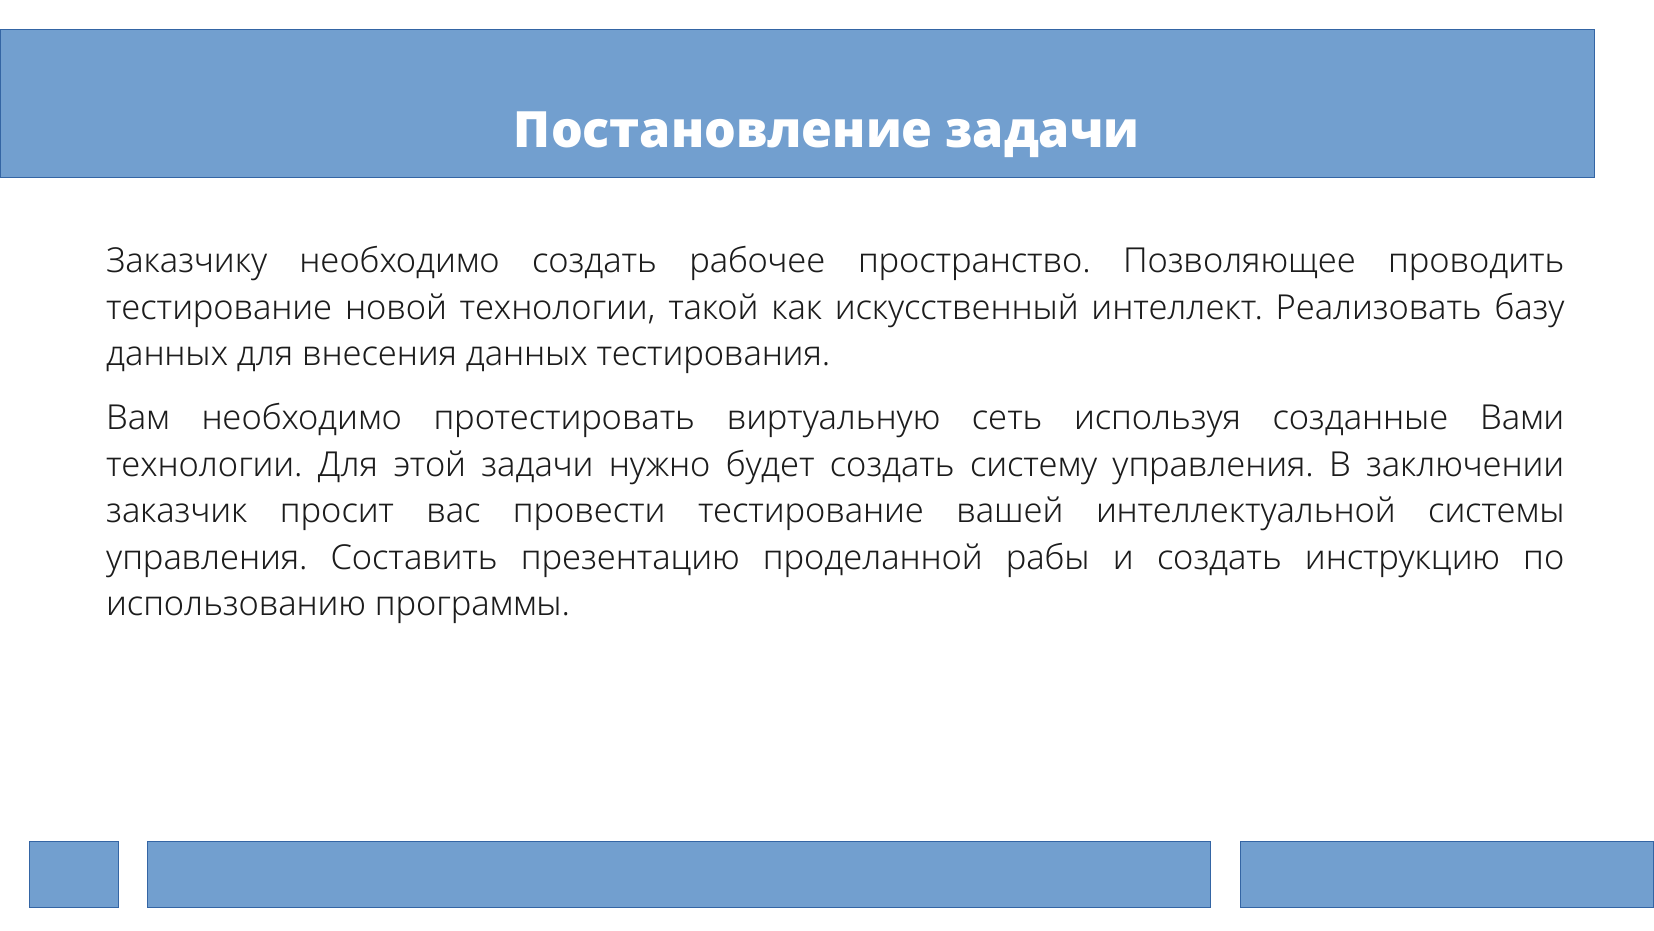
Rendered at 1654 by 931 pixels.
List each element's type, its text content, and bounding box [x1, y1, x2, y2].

title Постановление задачи [59, 44, 1595, 163]
list Заказчику необходимо создать рабочее пространство. Позволяющее проводить тестирование новой технологии, такой как искусственный интеллект. Реализовать базу данных для внесения данных тестирования. Вам необходимо протестировать виртуальную сеть используя созданные Вами технологии. Для этой задачи нужно будет создать систему управления. В заключении заказчик просит вас провести тестирование вашей интеллектуальной системы управления. Составить презентацию проделанной рабы и создать инструкцию по использованию программы. [59, 236, 1565, 813]
